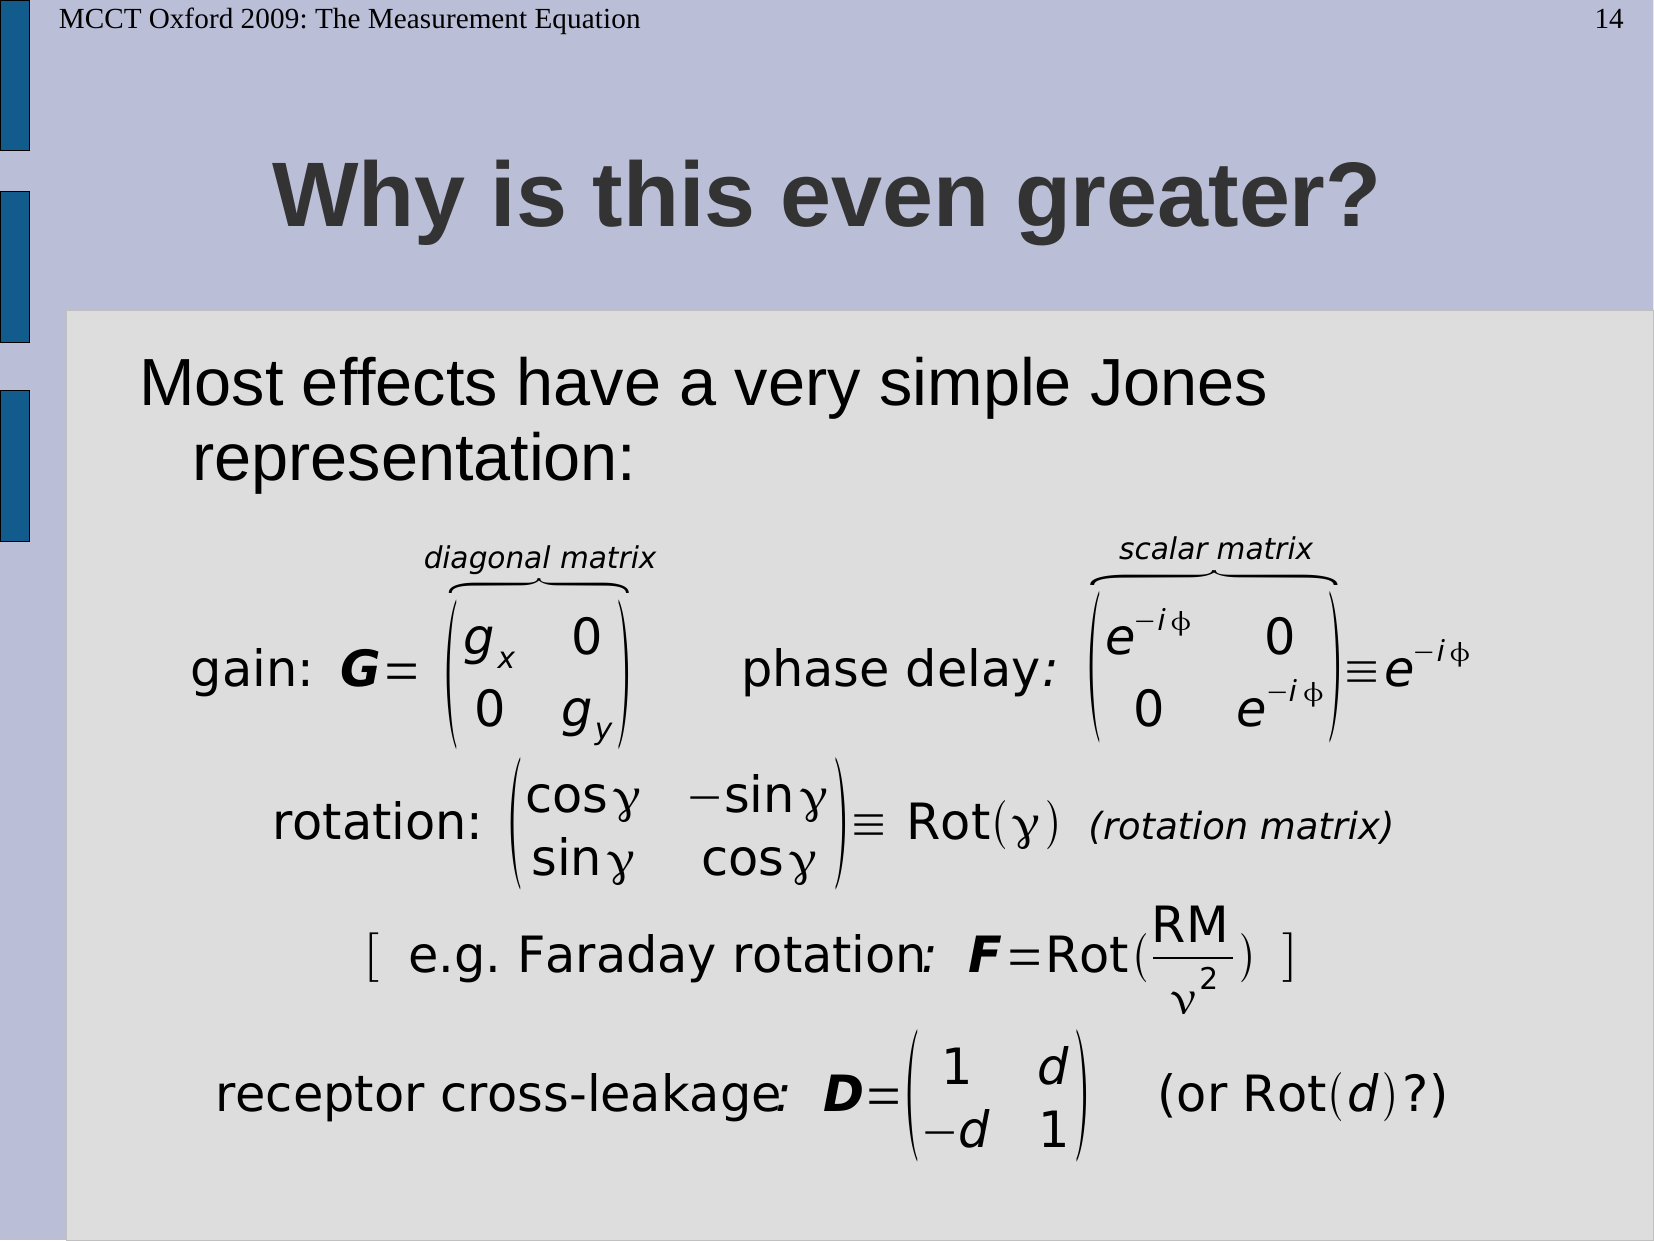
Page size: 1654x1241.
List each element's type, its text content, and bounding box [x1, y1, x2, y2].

chart [184, 531, 1477, 1165]
title Why is this even greater? [121, 91, 1534, 299]
list Most effects have a very simple Jones representation: [121, 344, 1534, 562]
